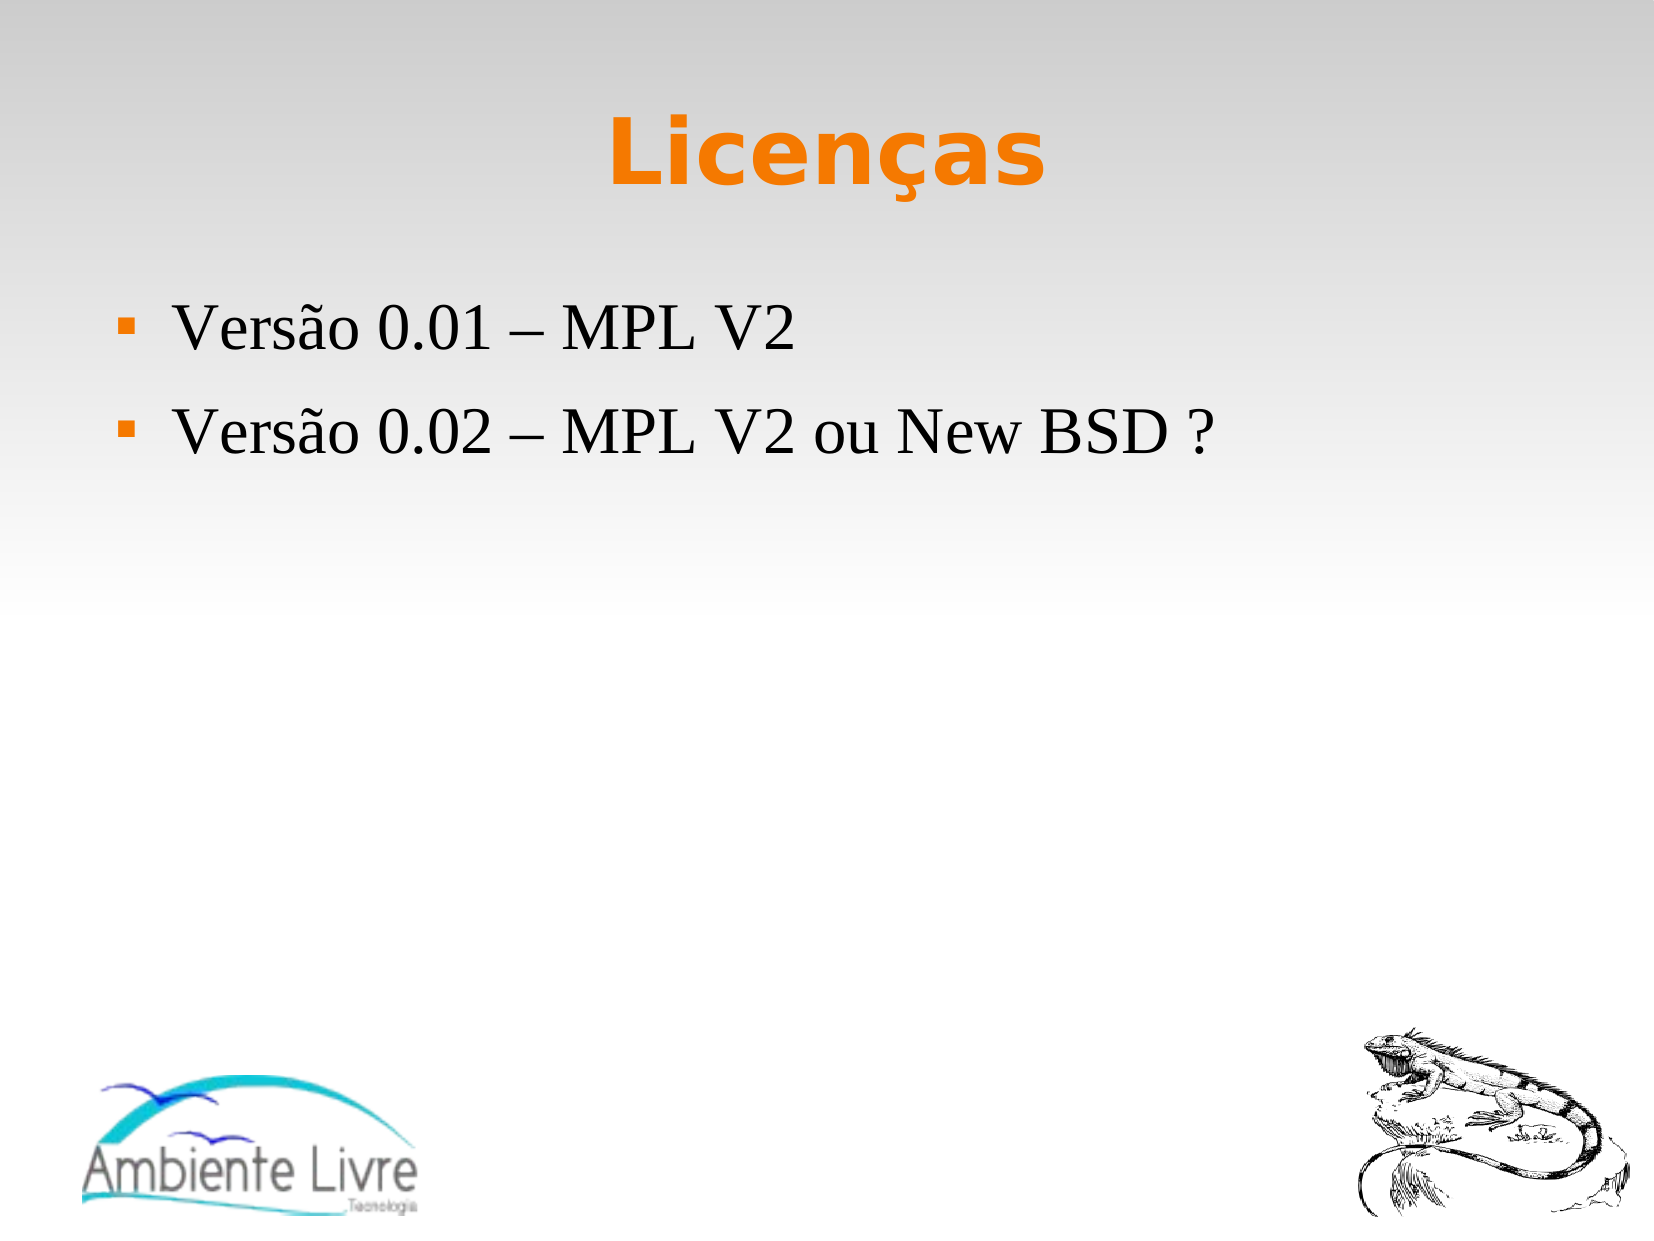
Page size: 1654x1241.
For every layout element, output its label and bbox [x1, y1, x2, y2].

picture [82, 1075, 426, 1216]
picture [1358, 1027, 1630, 1217]
